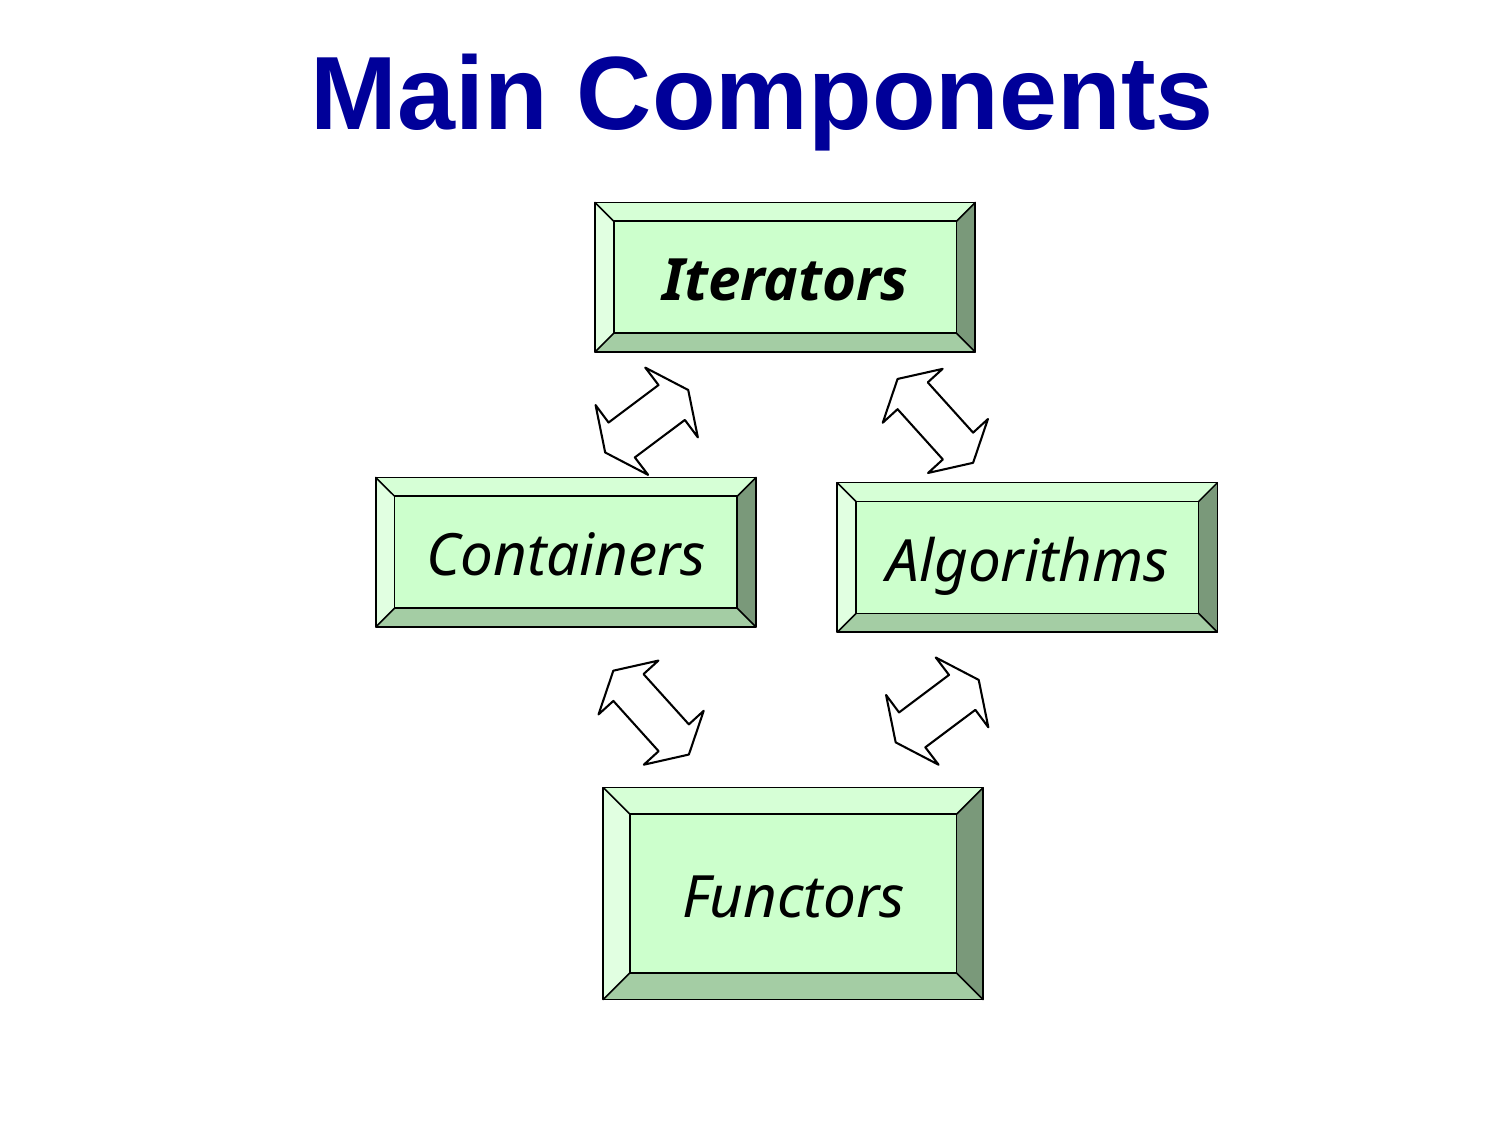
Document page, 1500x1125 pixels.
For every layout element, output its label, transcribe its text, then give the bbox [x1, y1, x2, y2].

picture [594, 201, 981, 358]
picture [836, 481, 1223, 638]
title Main Components [69, 0, 1457, 189]
picture [375, 476, 762, 633]
text_box Iterators [628, 227, 943, 328]
text_box Functors [643, 820, 944, 968]
text_box Containers [408, 502, 724, 603]
text_box Algorithms [870, 507, 1185, 608]
picture [602, 786, 989, 1006]
